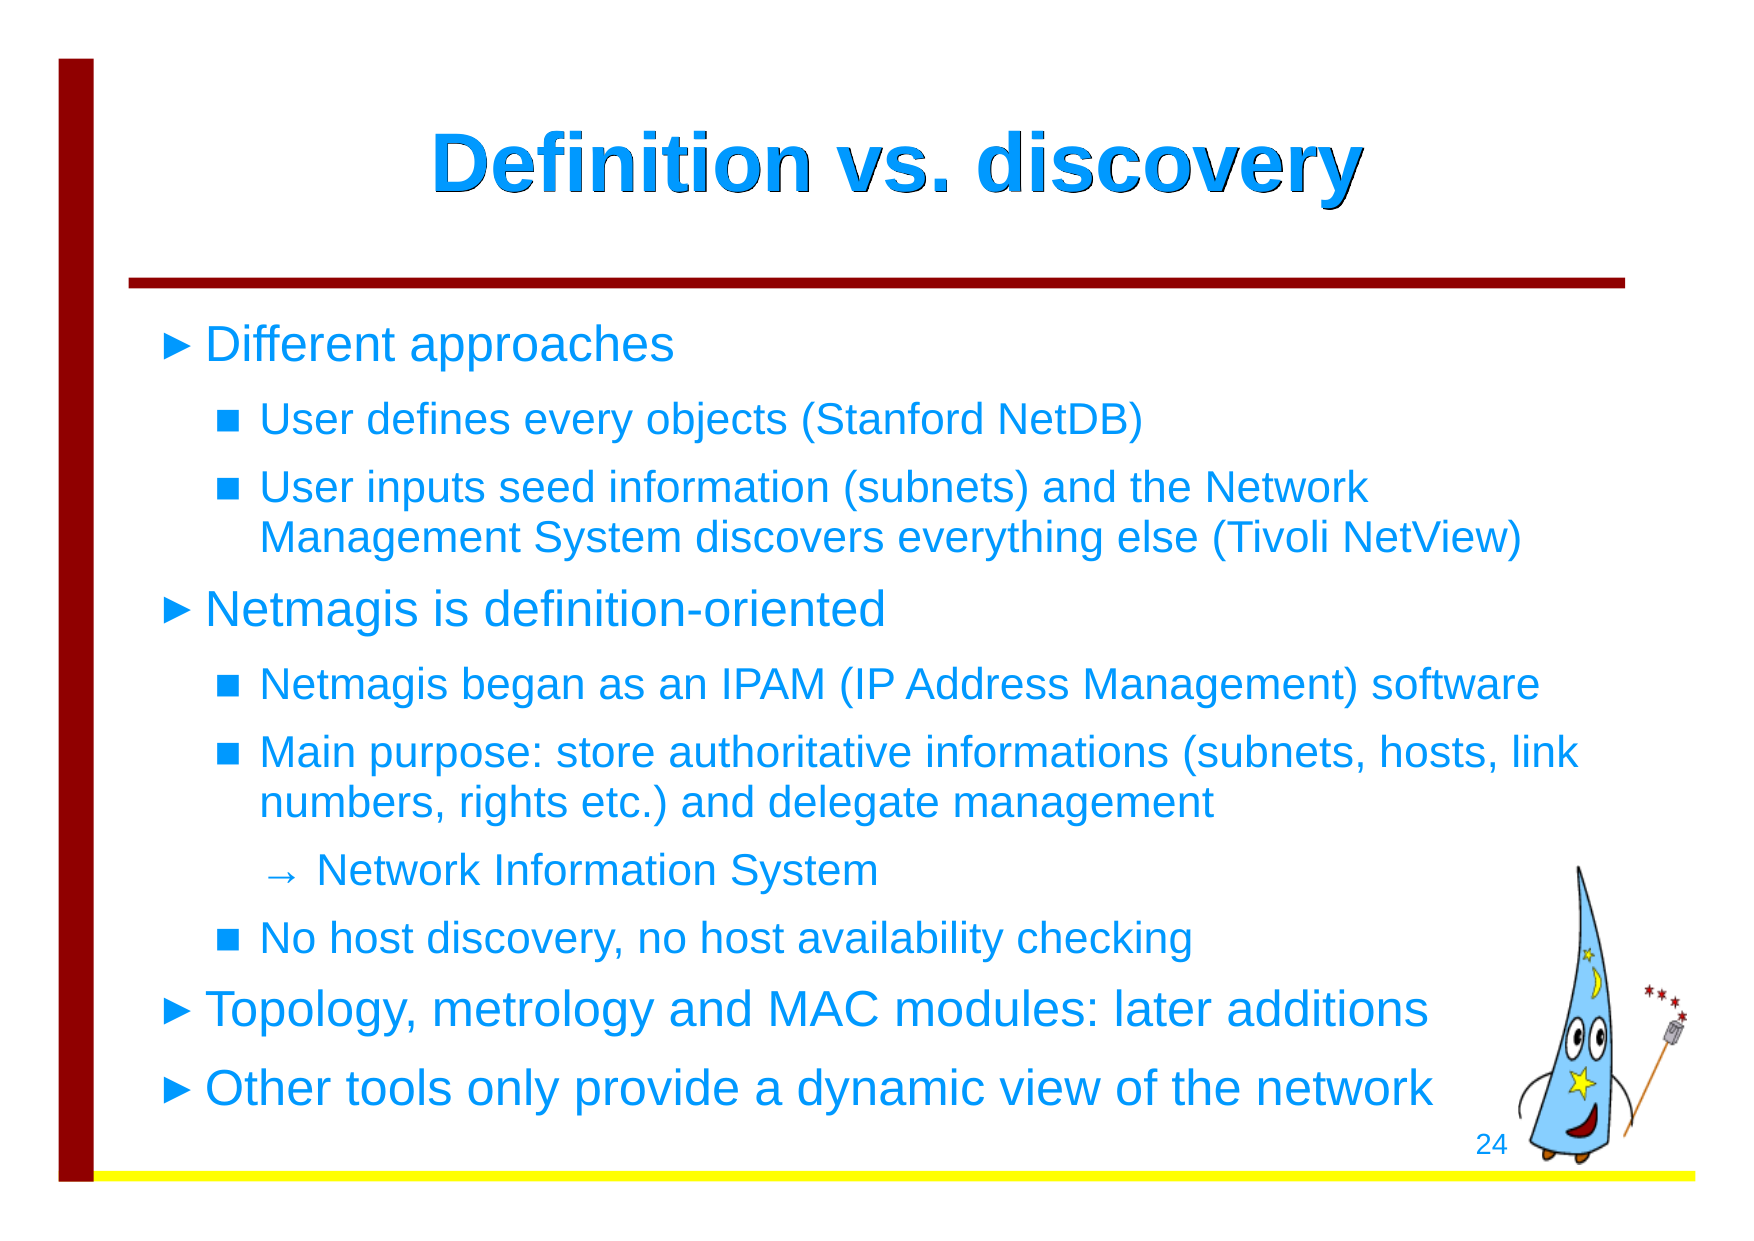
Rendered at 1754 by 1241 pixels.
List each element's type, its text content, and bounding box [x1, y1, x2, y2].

list Different approaches User defines every objects (Stanford NetDB) User inputs seed information (subnets) and the Network Management System discovers everything else (Tivoli NetView) Netmagis is definition-oriented Netmagis began as an IPAM (IP Address Management) software Main purpose: store authoritative informations (subnets, hosts, link numbers, rights etc.) and delegate management → Network Information System No host discovery, no host availability checking Topology, metrology and MAC modules: later additions Other tools only provide a dynamic view of the network [140, 315, 1614, 1134]
picture [1518, 865, 1687, 1165]
title Definition vs. discovery [152, 74, 1643, 252]
